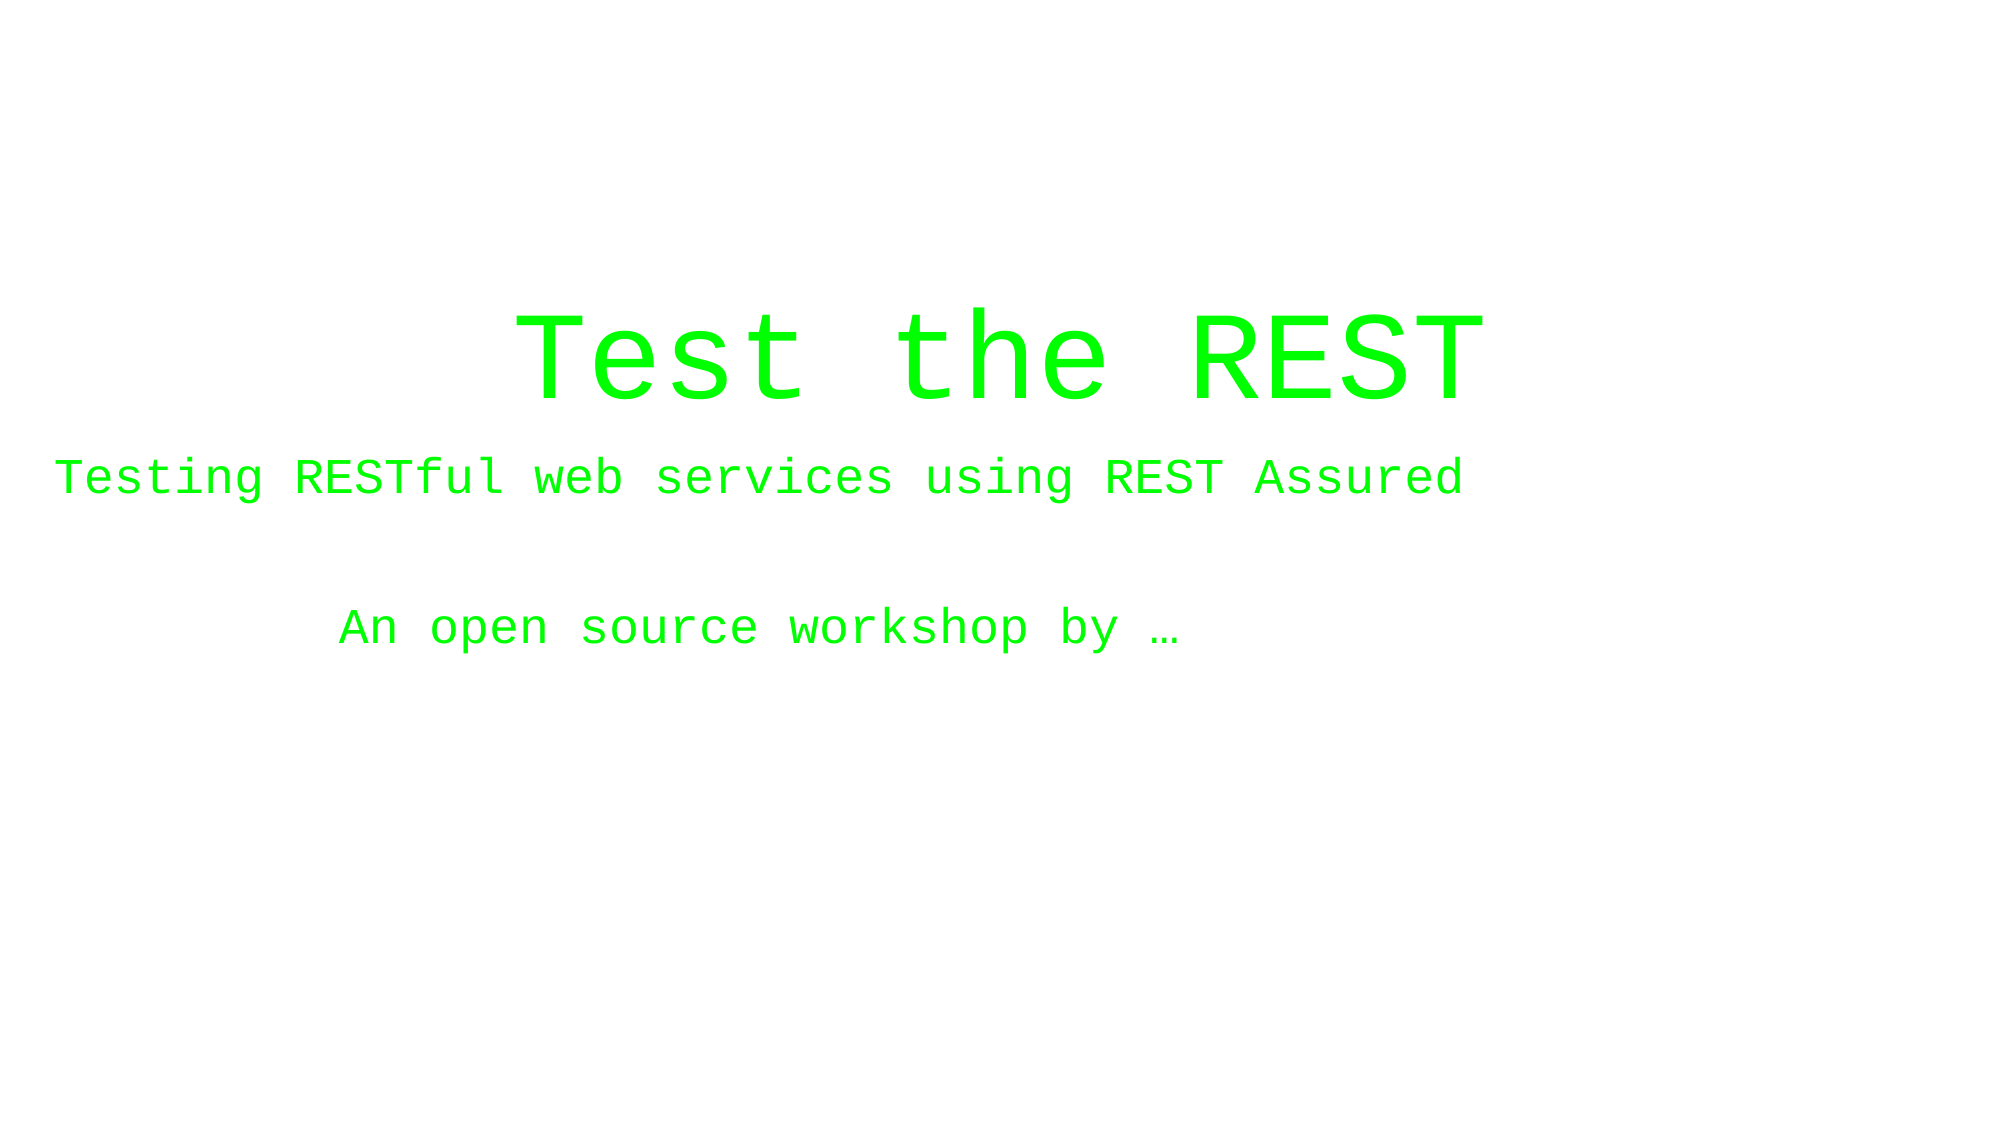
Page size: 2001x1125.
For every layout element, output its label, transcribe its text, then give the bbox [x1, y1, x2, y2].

subtitle Testing RESTful web services using REST Assured An open source workshop by … [39, 442, 1960, 1083]
title Test the REST [249, 41, 1750, 433]
